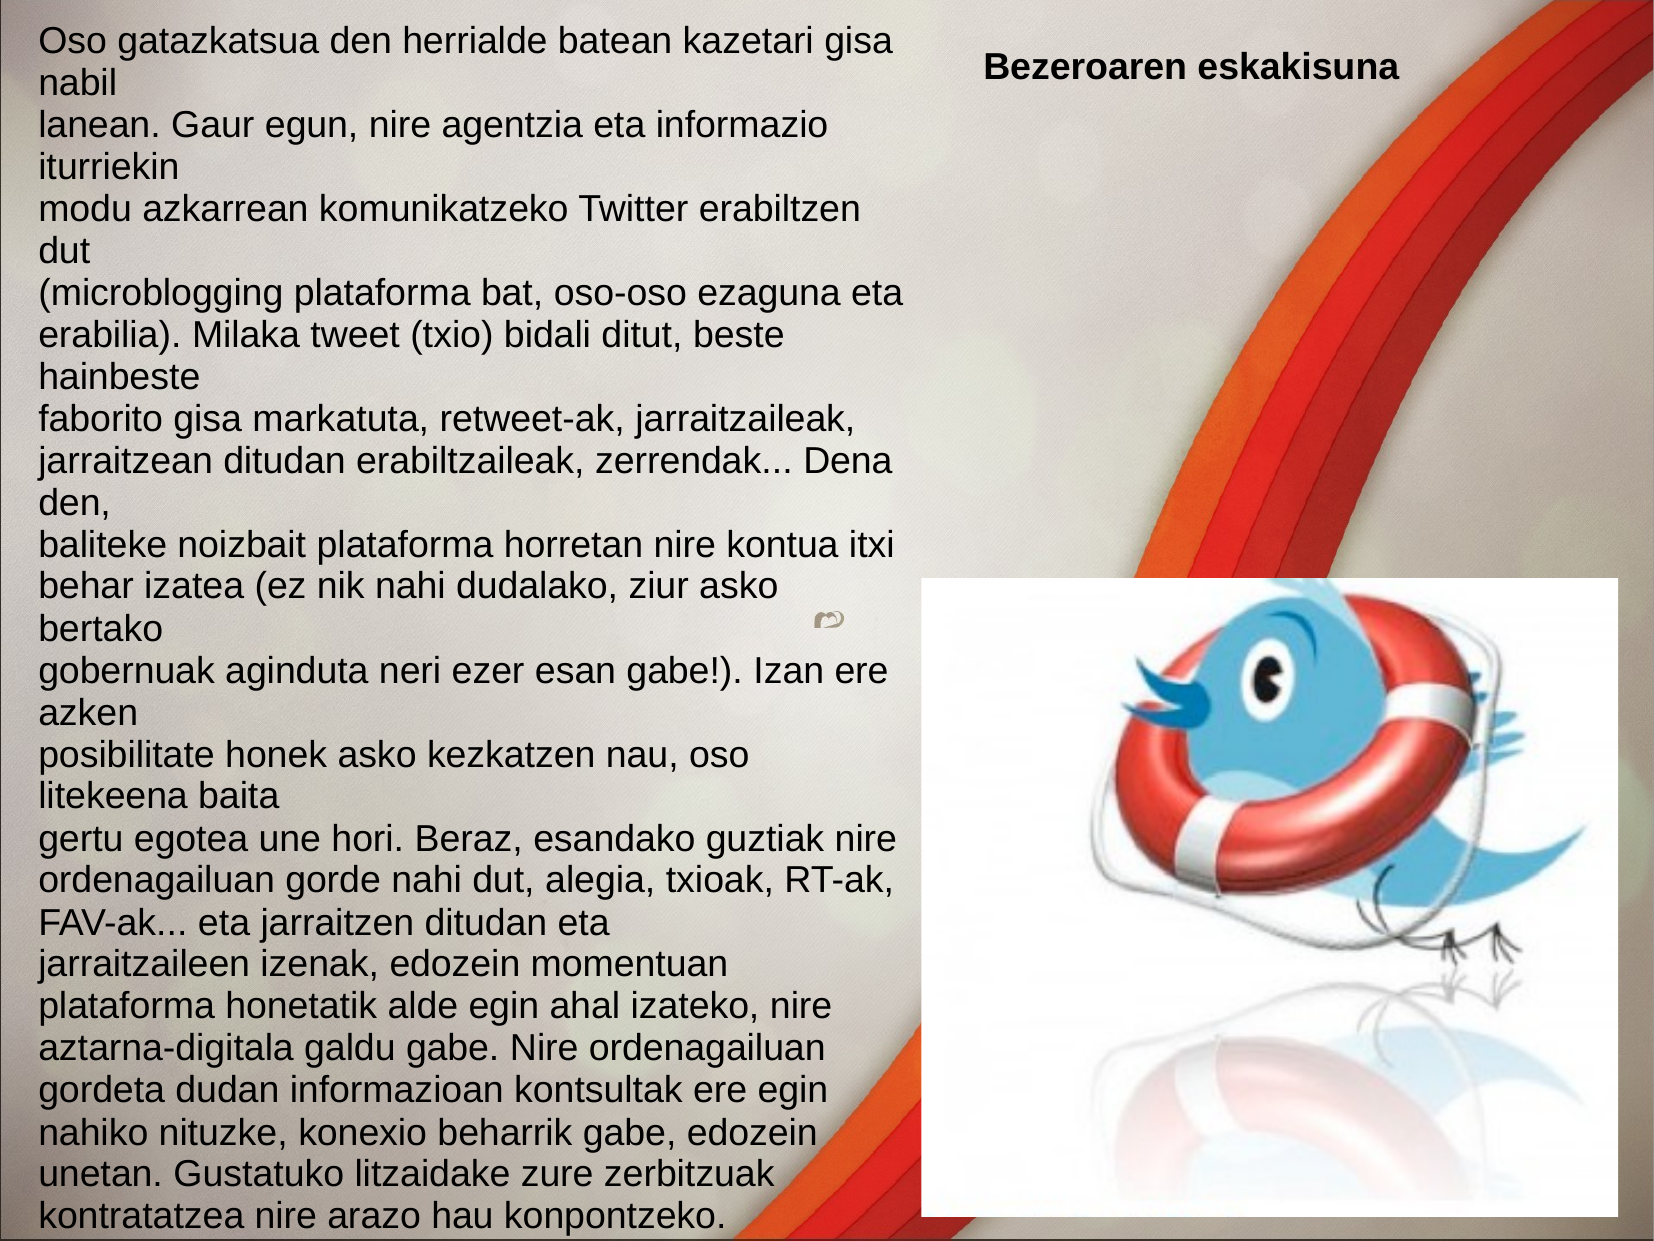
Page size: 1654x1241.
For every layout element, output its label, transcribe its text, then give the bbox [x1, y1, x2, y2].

picture [0, 0, 1654, 1241]
text_box Oso gatazkatsua den herrialde batean kazetari gisa nabil lanean. Gaur egun, nire agentzia eta informazio iturriekin modu azkarrean komunikatzeko Twitter erabiltzen dut (microblogging plataforma bat, oso-oso ezaguna eta erabilia). Milaka tweet (txio) bidali ditut, beste hainbeste faborito gisa markatuta, retweet-ak, jarraitzaileak, jarraitzean ditudan erabiltzaileak, zerrendak... Dena den, baliteke noizbait plataforma horretan nire kontua itxi behar izatea (ez nik nahi dudalako, ziur asko bertako gobernuak aginduta neri ezer esan gabe!). Izan ere azken posibilitate honek asko kezkatzen nau, oso litekeena baita gertu egotea une hori. Beraz, esandako guztiak nire ordenagailuan gorde nahi dut, alegia, txioak, RT-ak, FAV-ak... eta jarraitzen ditudan eta jarraitzaileen izenak, edozein momentuan plataforma honetatik alde egin ahal izateko, nire aztarna-digitala galdu gabe. Nire ordenagailuan gordeta dudan informazioan kontsultak ere egin nahiko nituzke, konexio beharrik gabe, edozein unetan. Gustatuko litzaidake zure zerbitzuak kontratatzea nire arazo hau konpontzeko. [23, 11, 922, 1241]
text_box Bezeroaren eskakisuna [968, 37, 1607, 95]
